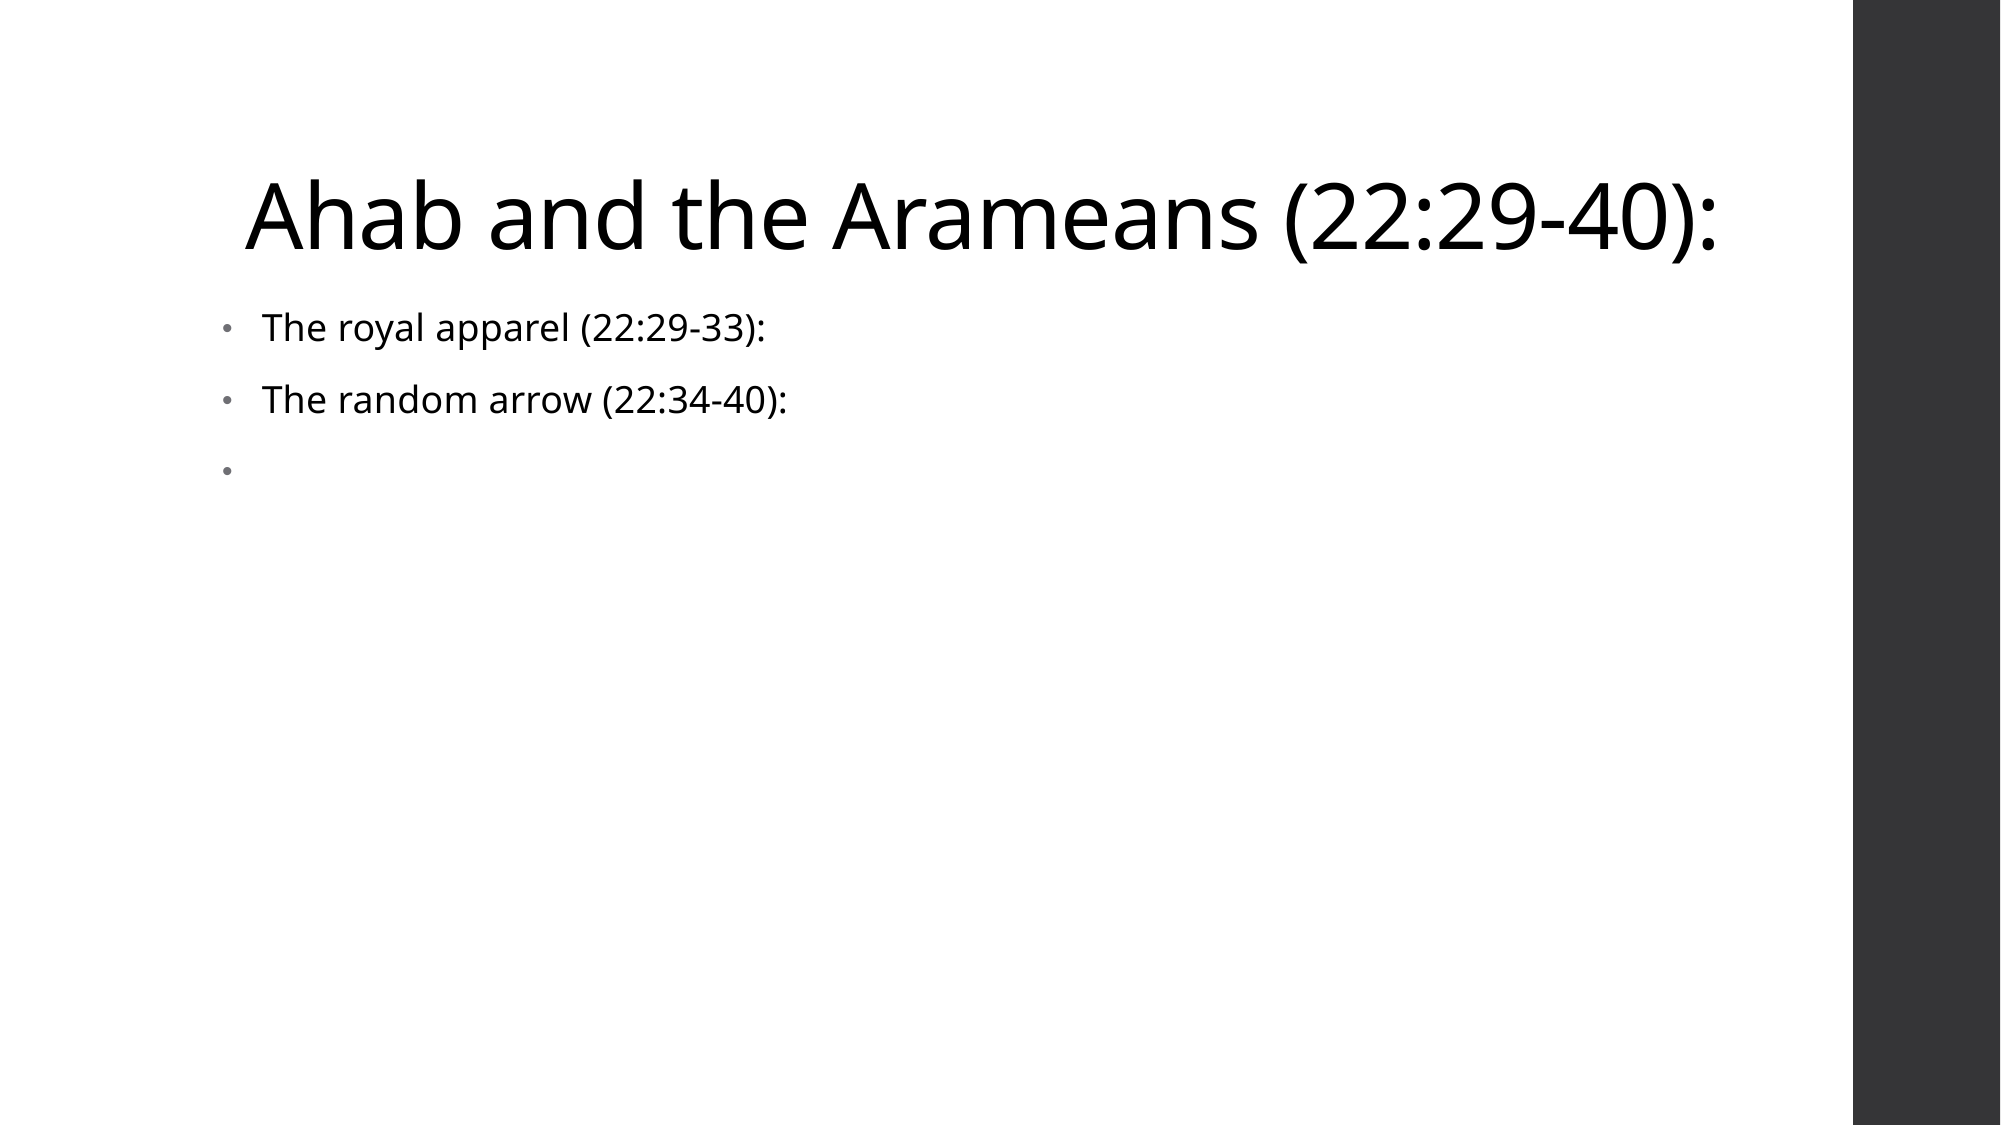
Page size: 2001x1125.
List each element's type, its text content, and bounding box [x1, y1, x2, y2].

list The royal apparel (22:29-33): The random arrow (22:34-40): [206, 299, 1617, 1014]
title Ahab and the Arameans (22:29-40): [206, 60, 1797, 278]
